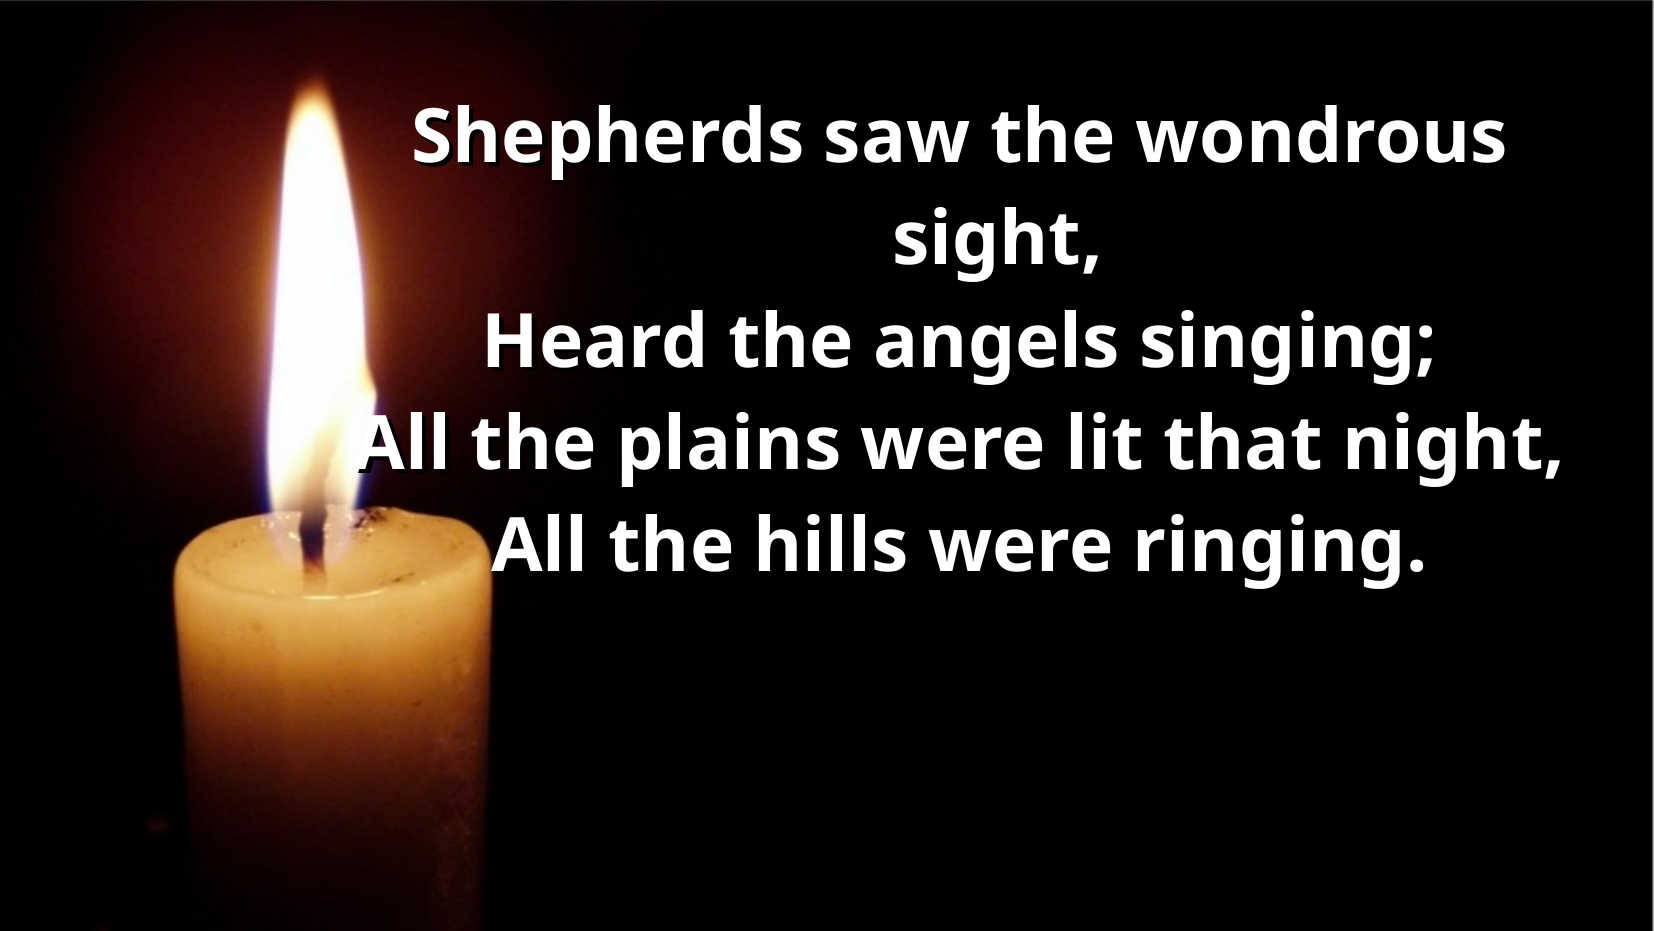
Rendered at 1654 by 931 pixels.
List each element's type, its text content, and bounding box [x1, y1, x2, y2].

text_box Shepherds saw the wondrous sight, Heard the angels singing; All the plains were lit that night, All the hills were ringing. [315, 75, 1606, 589]
picture [0, 0, 1654, 931]
